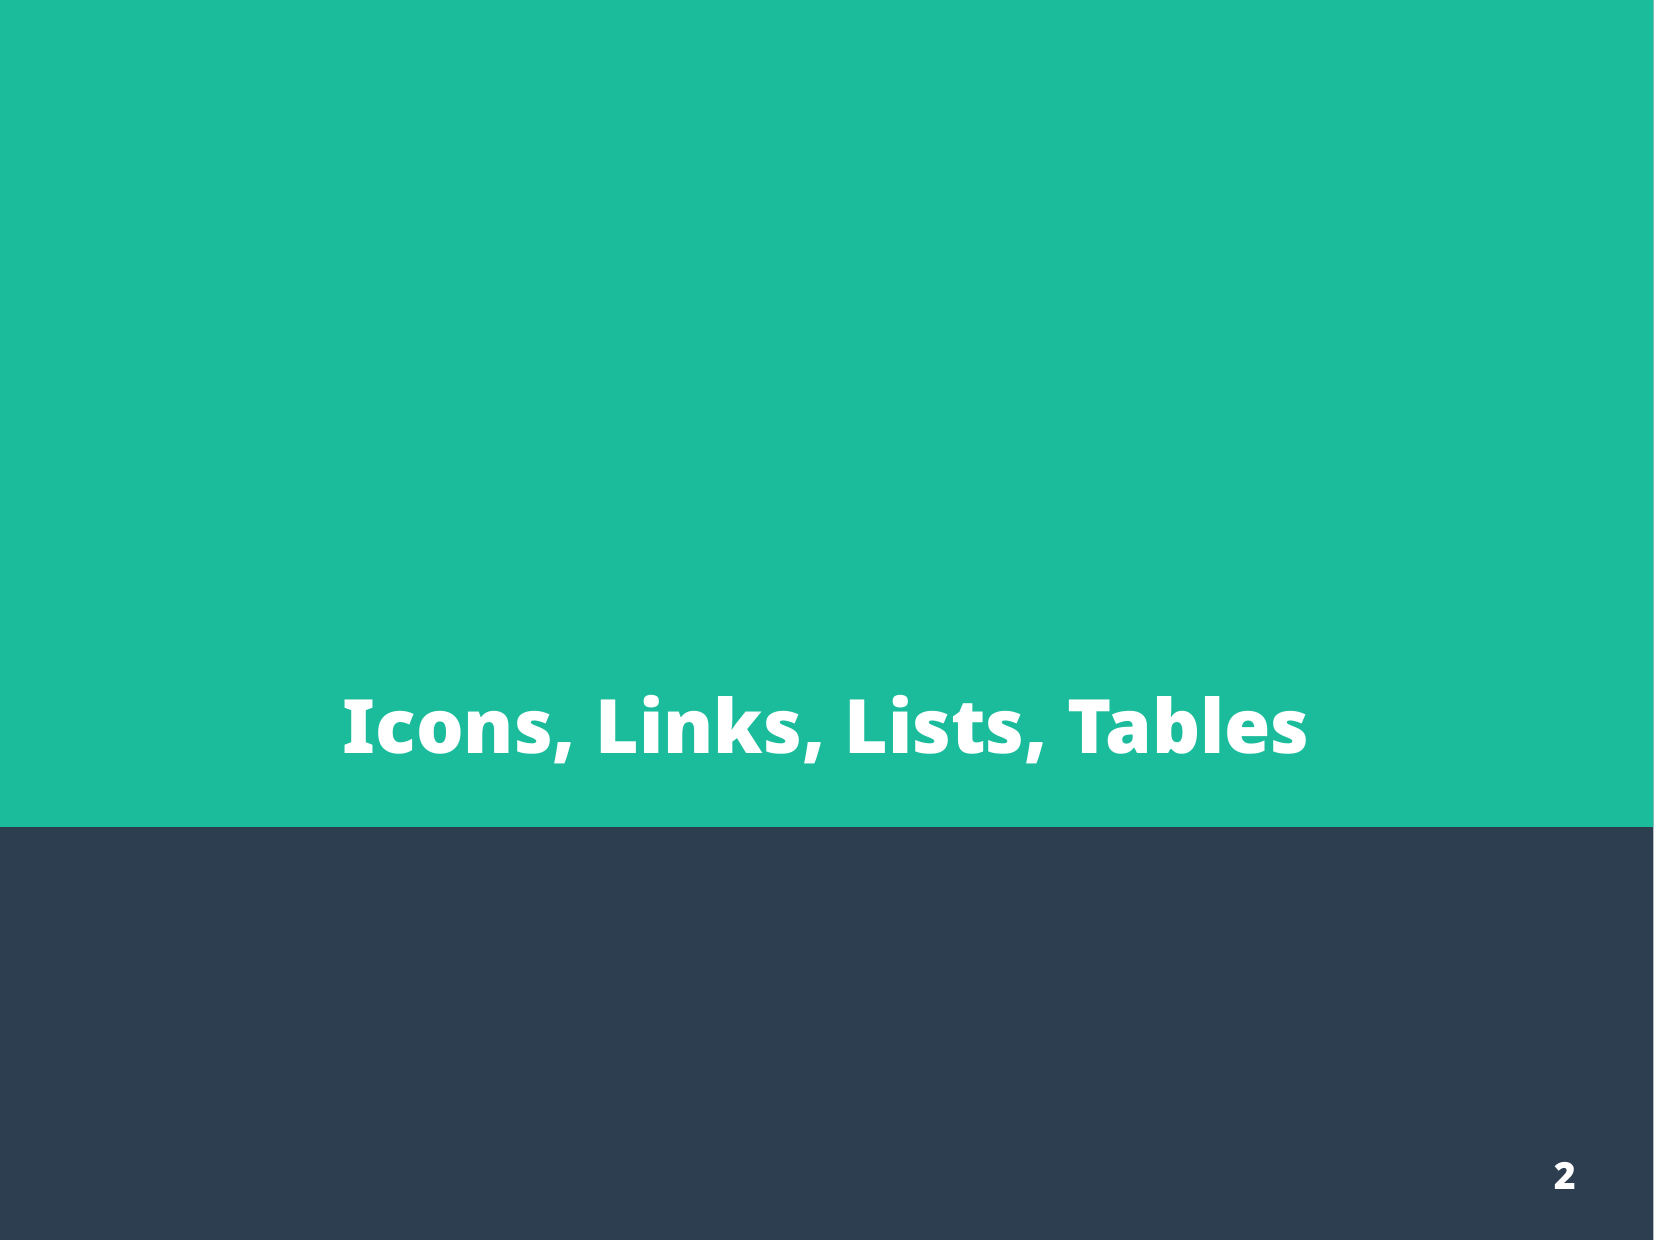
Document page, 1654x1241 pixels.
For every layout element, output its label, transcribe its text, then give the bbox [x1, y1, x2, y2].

title Icons, Links, Lists, Tables [59, 620, 1595, 778]
